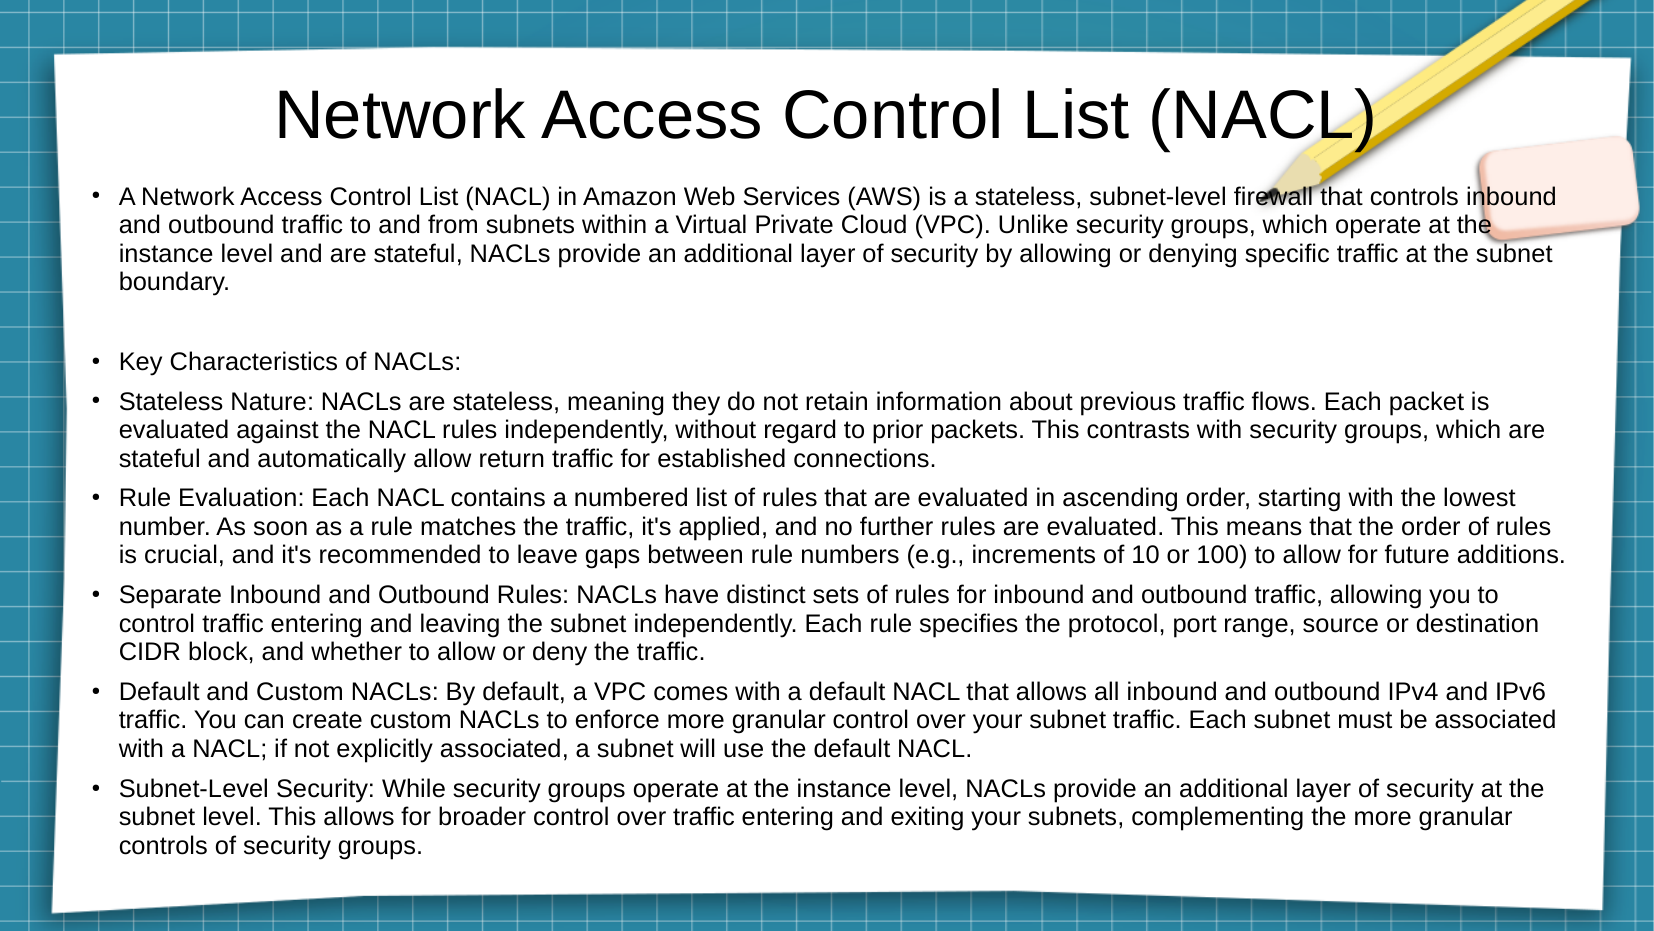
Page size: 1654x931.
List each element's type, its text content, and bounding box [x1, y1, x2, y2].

title Network Access Control List (NACL) [82, 37, 1571, 182]
picture [0, 0, 1654, 931]
list A Network Access Control List (NACL) in Amazon Web Services (AWS) is a stateless, subnet-level firewall that controls inbound and outbound traffic to and from subnets within a Virtual Private Cloud (VPC). Unlike security groups, which operate at the instance level and are stateful, NACLs provide an additional layer of security by allowing or denying specific traffic at the subnet boundary. Key Characteristics of NACLs: Stateless Nature: NACLs are stateless, meaning they do not retain information about previous traffic flows. Each packet is evaluated against the NACL rules independently, without regard to prior packets. This contrasts with security groups, which are stateful and automatically allow return traffic for established connections. Rule Evaluation: Each NACL contains a numbered list of rules that are evaluated in ascending order, starting with the lowest number. As soon as a rule matches the traffic, it's applied, and no further rules are evaluated. This means that the order of rules is crucial, and it's recommended to leave gaps between rule numbers (e.g., increments of 10 or 100) to allow for future additions. Separate Inbound and Outbound Rules: NACLs have distinct sets of rules for inbound and outbound traffic, allowing you to control traffic entering and leaving the subnet independently. Each rule specifies the protocol, port range, source or destination CIDR block, and whether to allow or deny the traffic. Default and Custom NACLs: By default, a VPC comes with a default NACL that allows all inbound and outbound IPv4 and IPv6 traffic. You can create custom NACLs to enforce more granular control over your subnet traffic. Each subnet must be associated with a NACL; if not explicitly associated, a subnet will use the default NACL. Subnet-Level Security: While security groups operate at the instance level, NACLs provide an additional layer of security at the subnet level. This allows for broader control over traffic entering and exiting your subnets, complementing the more granular controls of security groups. [82, 182, 1571, 889]
